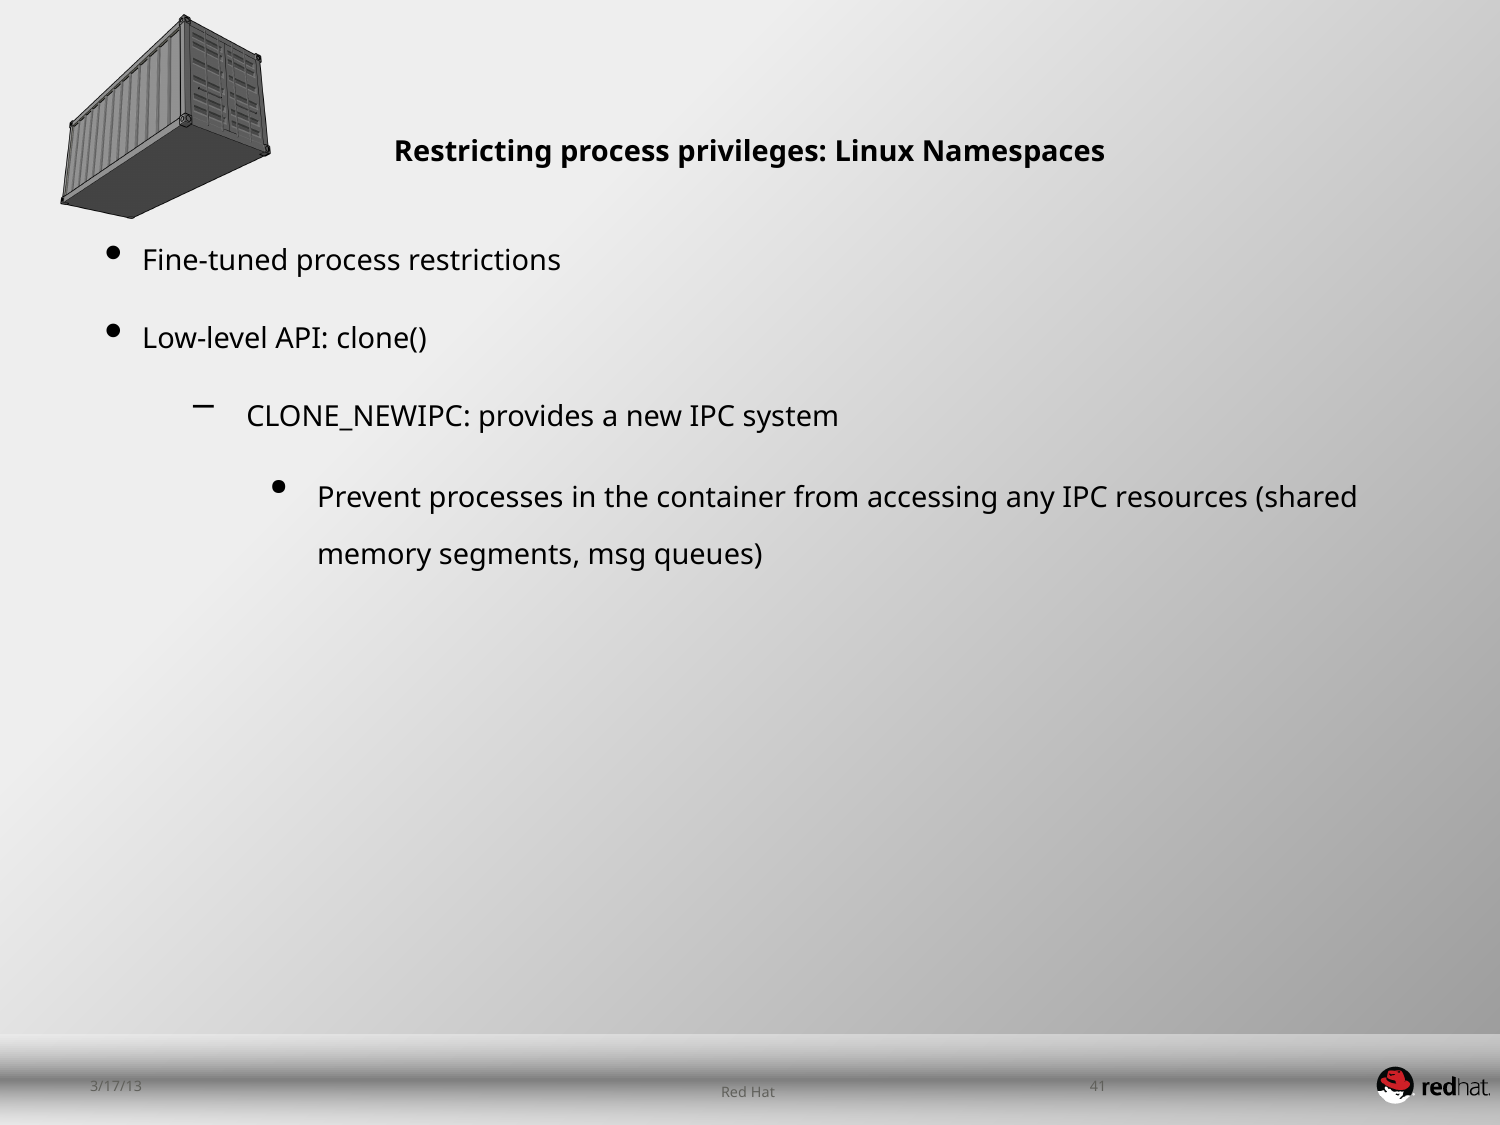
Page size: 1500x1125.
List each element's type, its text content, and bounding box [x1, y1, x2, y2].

picture [1364, 1057, 1500, 1110]
slide_number 3/17/13 [75, 1051, 425, 1112]
list Fine-tuned process restrictions Low-level API: clone() CLONE_NEWIPC: provides a new IPC system Prevent processes in the container from accessing any IPC resources (shared memory segments, msg queues) [74, 209, 1425, 1012]
title Restricting process privileges: Linux Namespaces [271, 22, 1426, 188]
slide_number <number> [1074, 1051, 1337, 1112]
picture [60, 14, 271, 219]
footer Red Hat [300, 1065, 1200, 1110]
